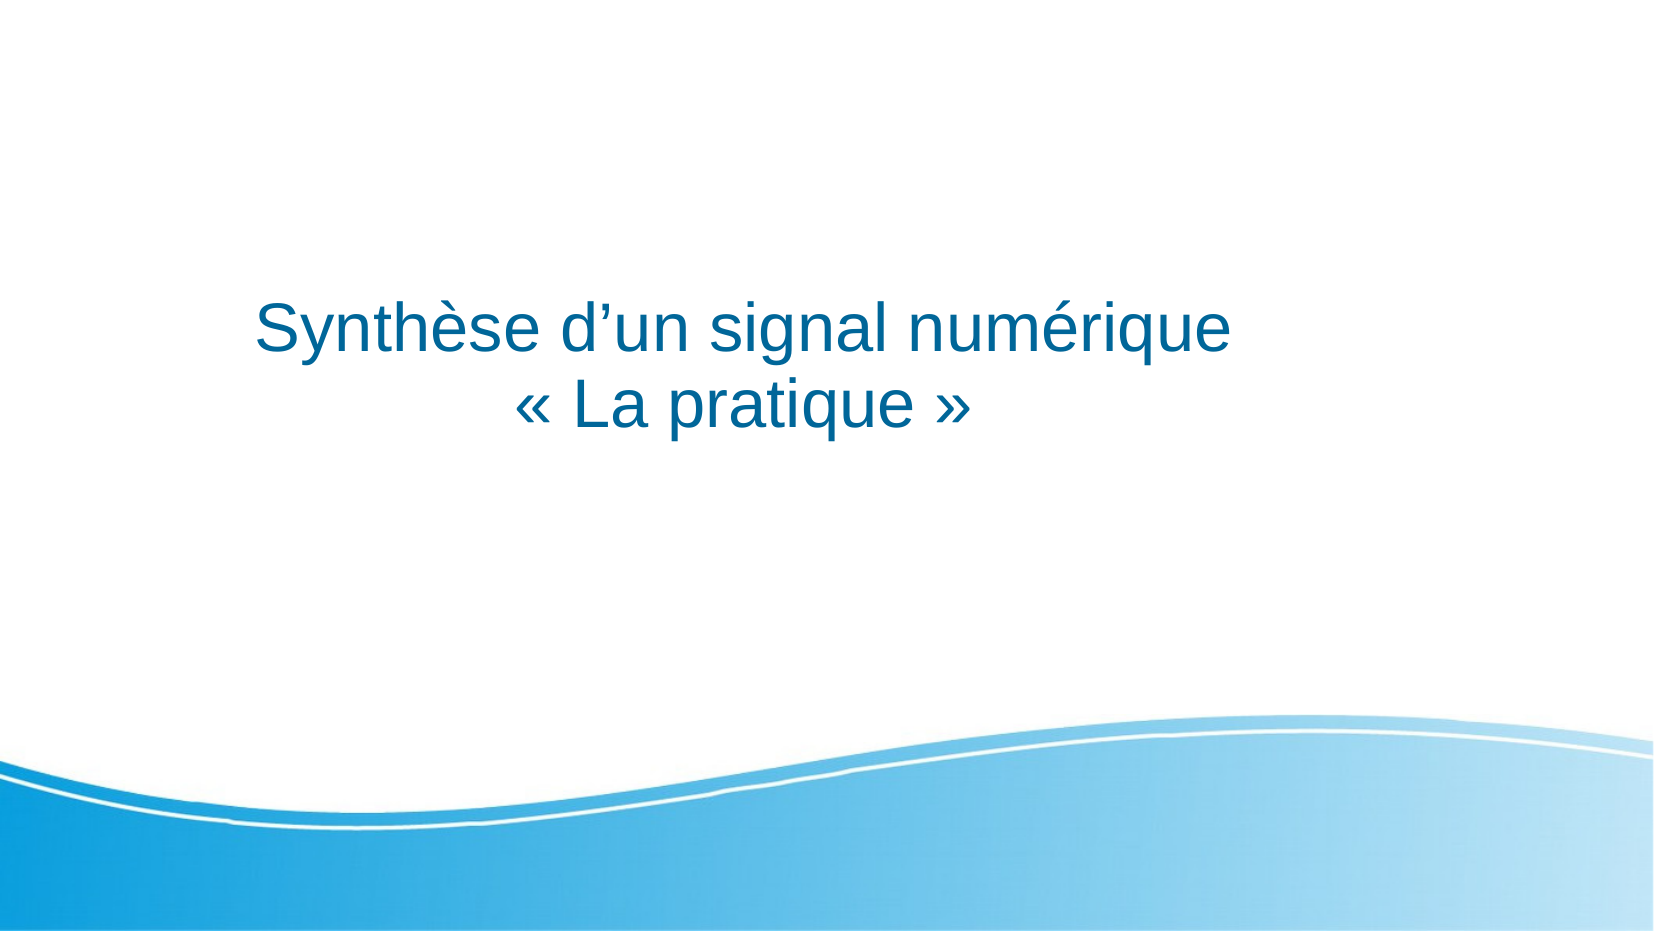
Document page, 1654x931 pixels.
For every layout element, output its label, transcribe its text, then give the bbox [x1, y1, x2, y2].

title Synthèse d’un signal numérique « La pratique » [0, 288, 1489, 444]
picture [0, 714, 1654, 931]
